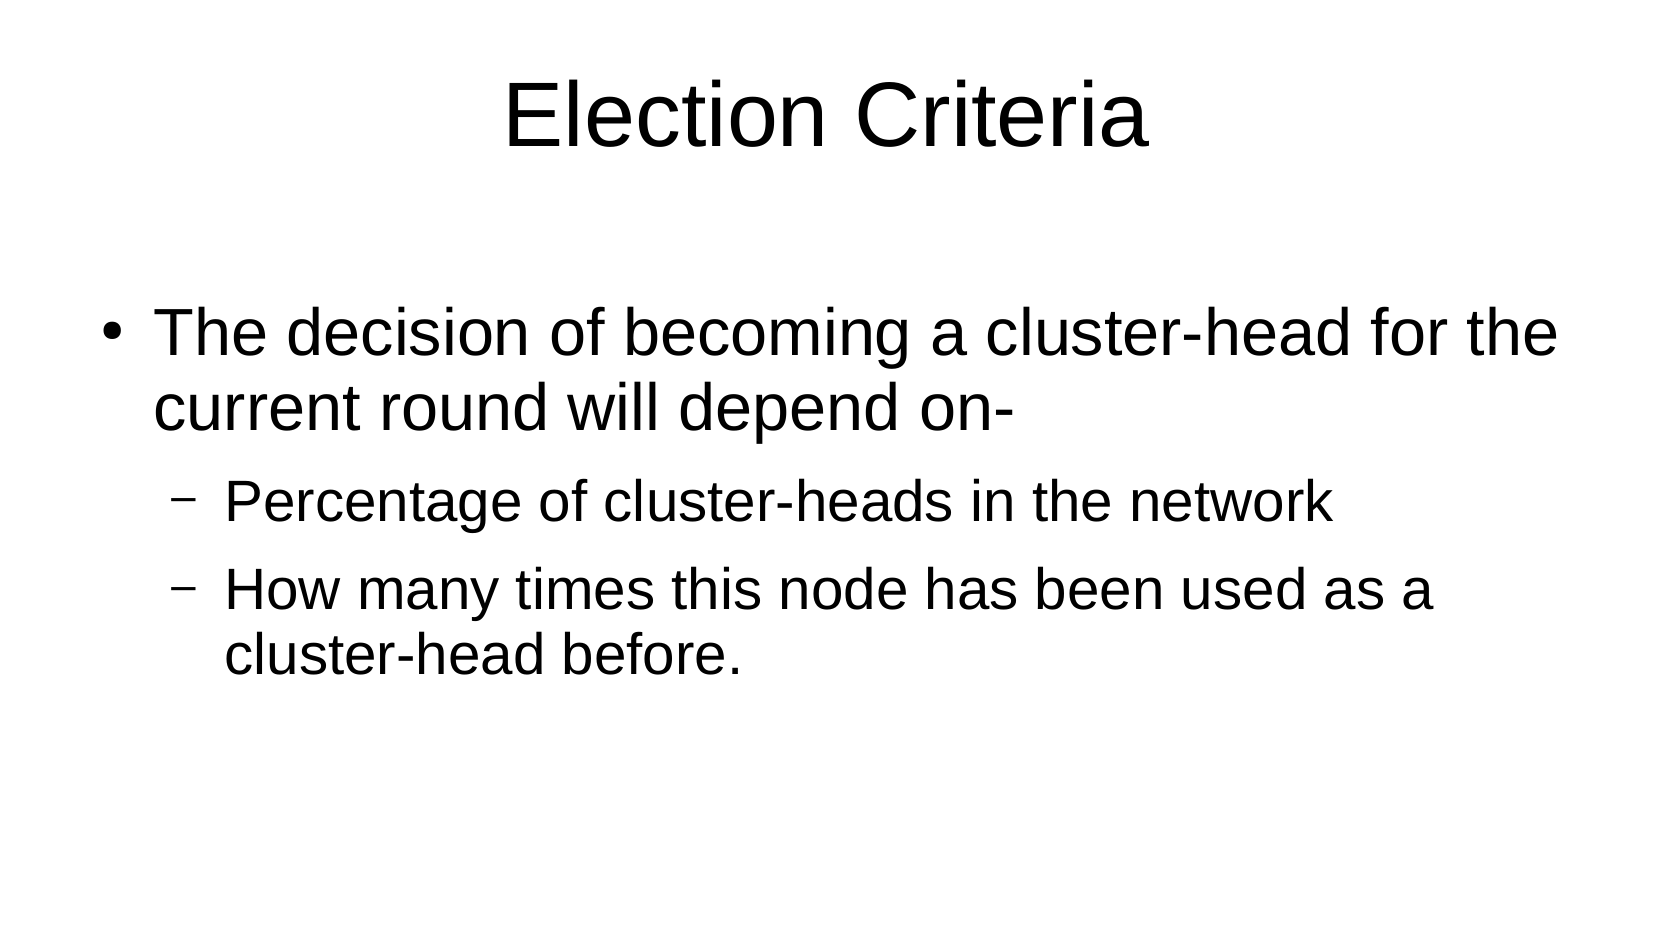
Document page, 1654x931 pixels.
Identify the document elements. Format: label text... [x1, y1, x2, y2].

title Election Criteria [82, 37, 1571, 193]
list The decision of becoming a cluster-head for the current round will depend on- Percentage of cluster-heads in the network How many times this node has been used as a cluster-head before. [82, 295, 1571, 734]
